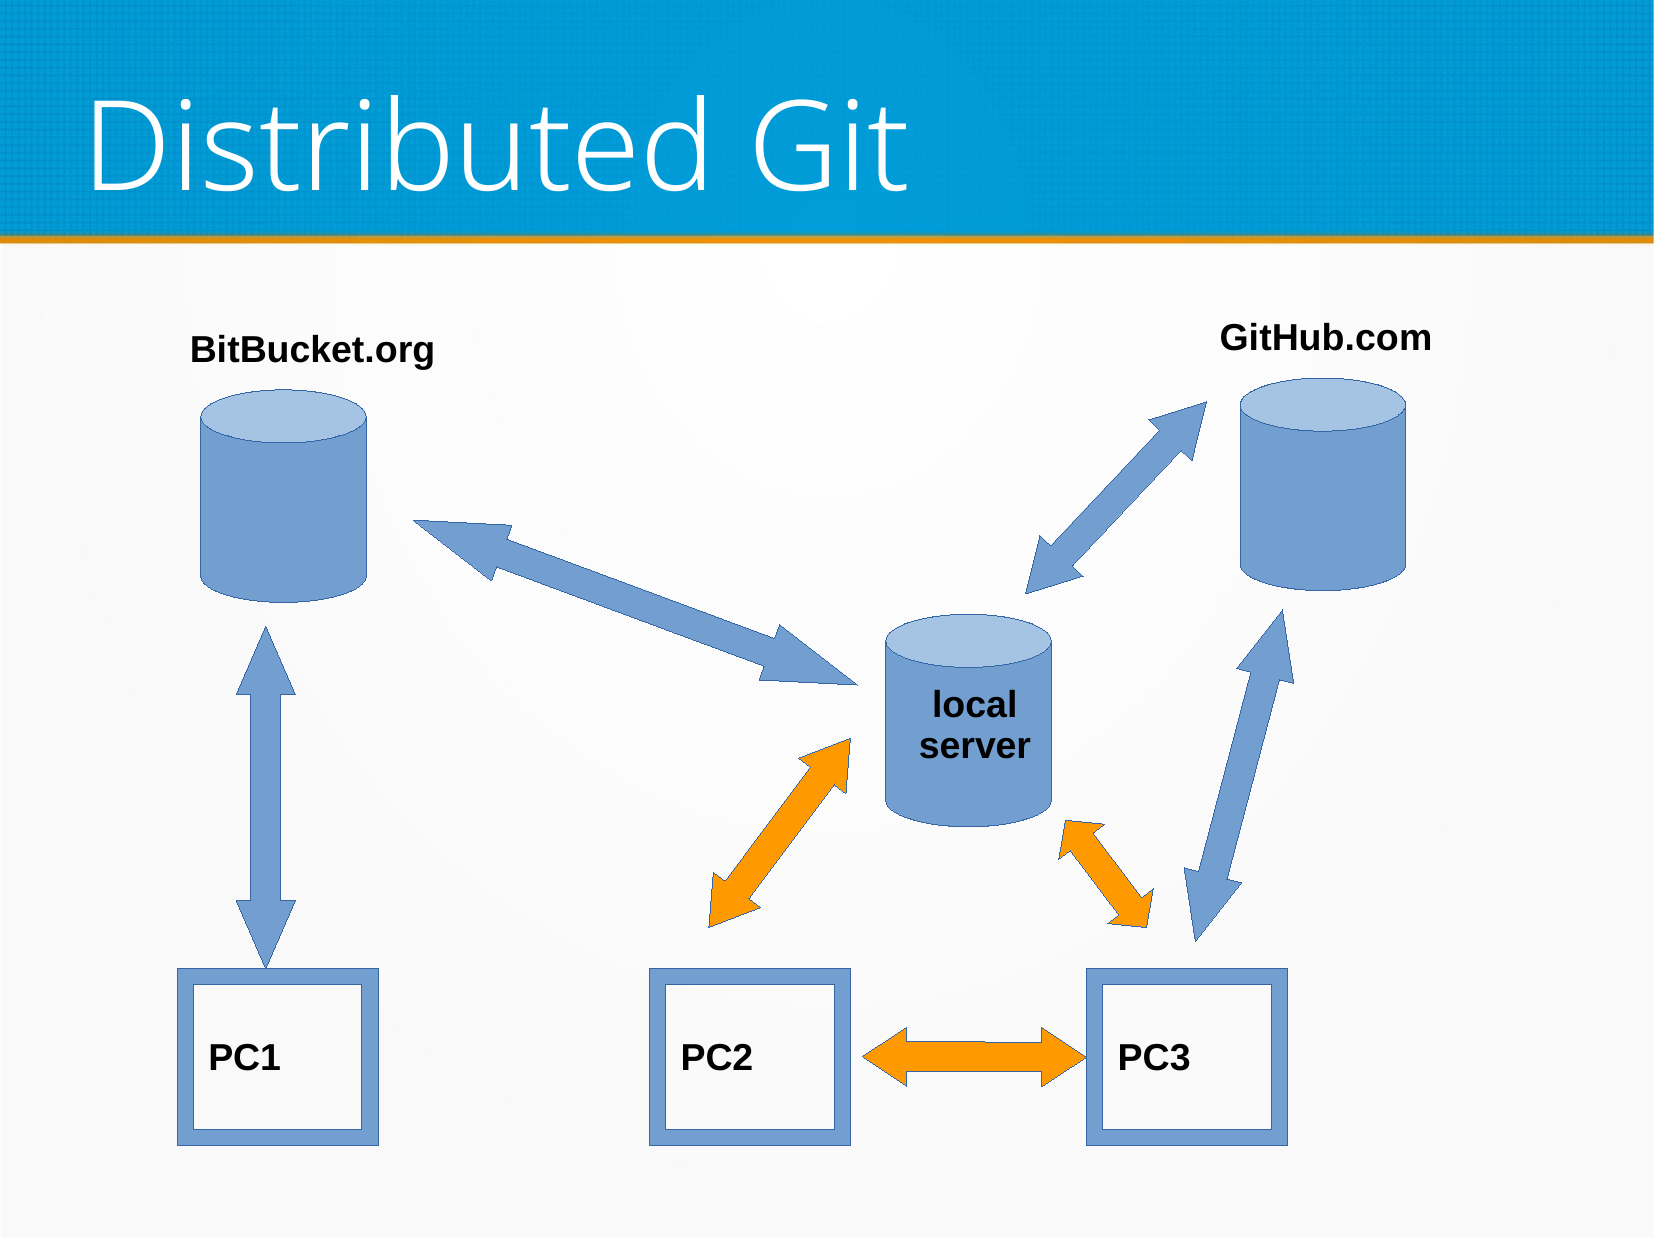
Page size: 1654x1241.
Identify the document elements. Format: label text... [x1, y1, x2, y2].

text_box PC3 [1086, 968, 1288, 1146]
text_box PC2 [649, 968, 851, 1146]
text_box GitHub.com [1204, 309, 1448, 367]
text_box [1058, 820, 1154, 928]
text_box [1025, 401, 1207, 594]
title Distributed Git [82, 19, 1571, 227]
text_box local server [904, 675, 1093, 775]
text_box [708, 738, 851, 928]
picture [0, 233, 1654, 1241]
text_box [200, 418, 367, 603]
text_box [1184, 609, 1294, 942]
text_box [236, 626, 296, 969]
text_box [885, 642, 1052, 827]
text_box [413, 520, 858, 686]
text_box PC1 [177, 968, 379, 1146]
text_box [862, 1027, 1087, 1087]
text_box [1240, 408, 1406, 591]
text_box BitBucket.org [174, 321, 451, 379]
